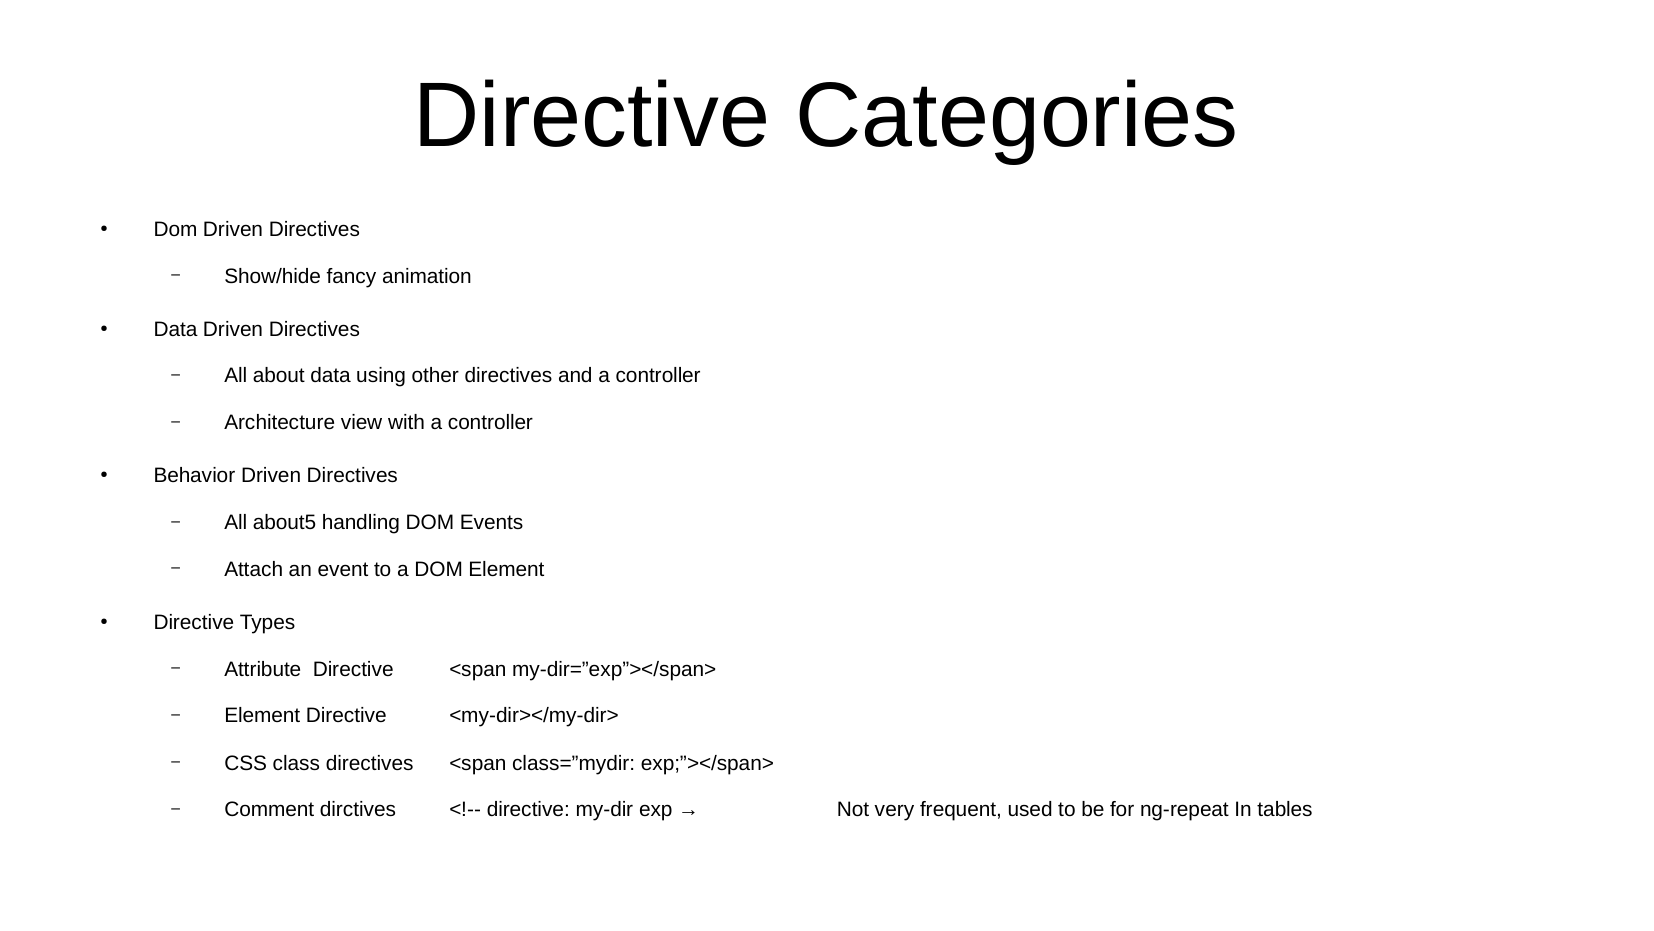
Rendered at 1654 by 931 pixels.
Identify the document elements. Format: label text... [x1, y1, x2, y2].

title Directive Categories [82, 37, 1571, 193]
list Dom Driven Directives Show/hide fancy animation Data Driven Directives All about data using other directives and a controller Architecture view with a controller Behavior Driven Directives All about5 handling DOM Events Attach an event to a DOM Element Directive Types Attribute Directive <span my-dir=”exp”></span> Element Directive <my-dir></my-dir> CSS class directives <span class=”mydir: exp;”></span> Comment dirctives <!-- directive: my-dir exp → Not very frequent, used to be for ng-repeat In tables [82, 217, 1576, 901]
